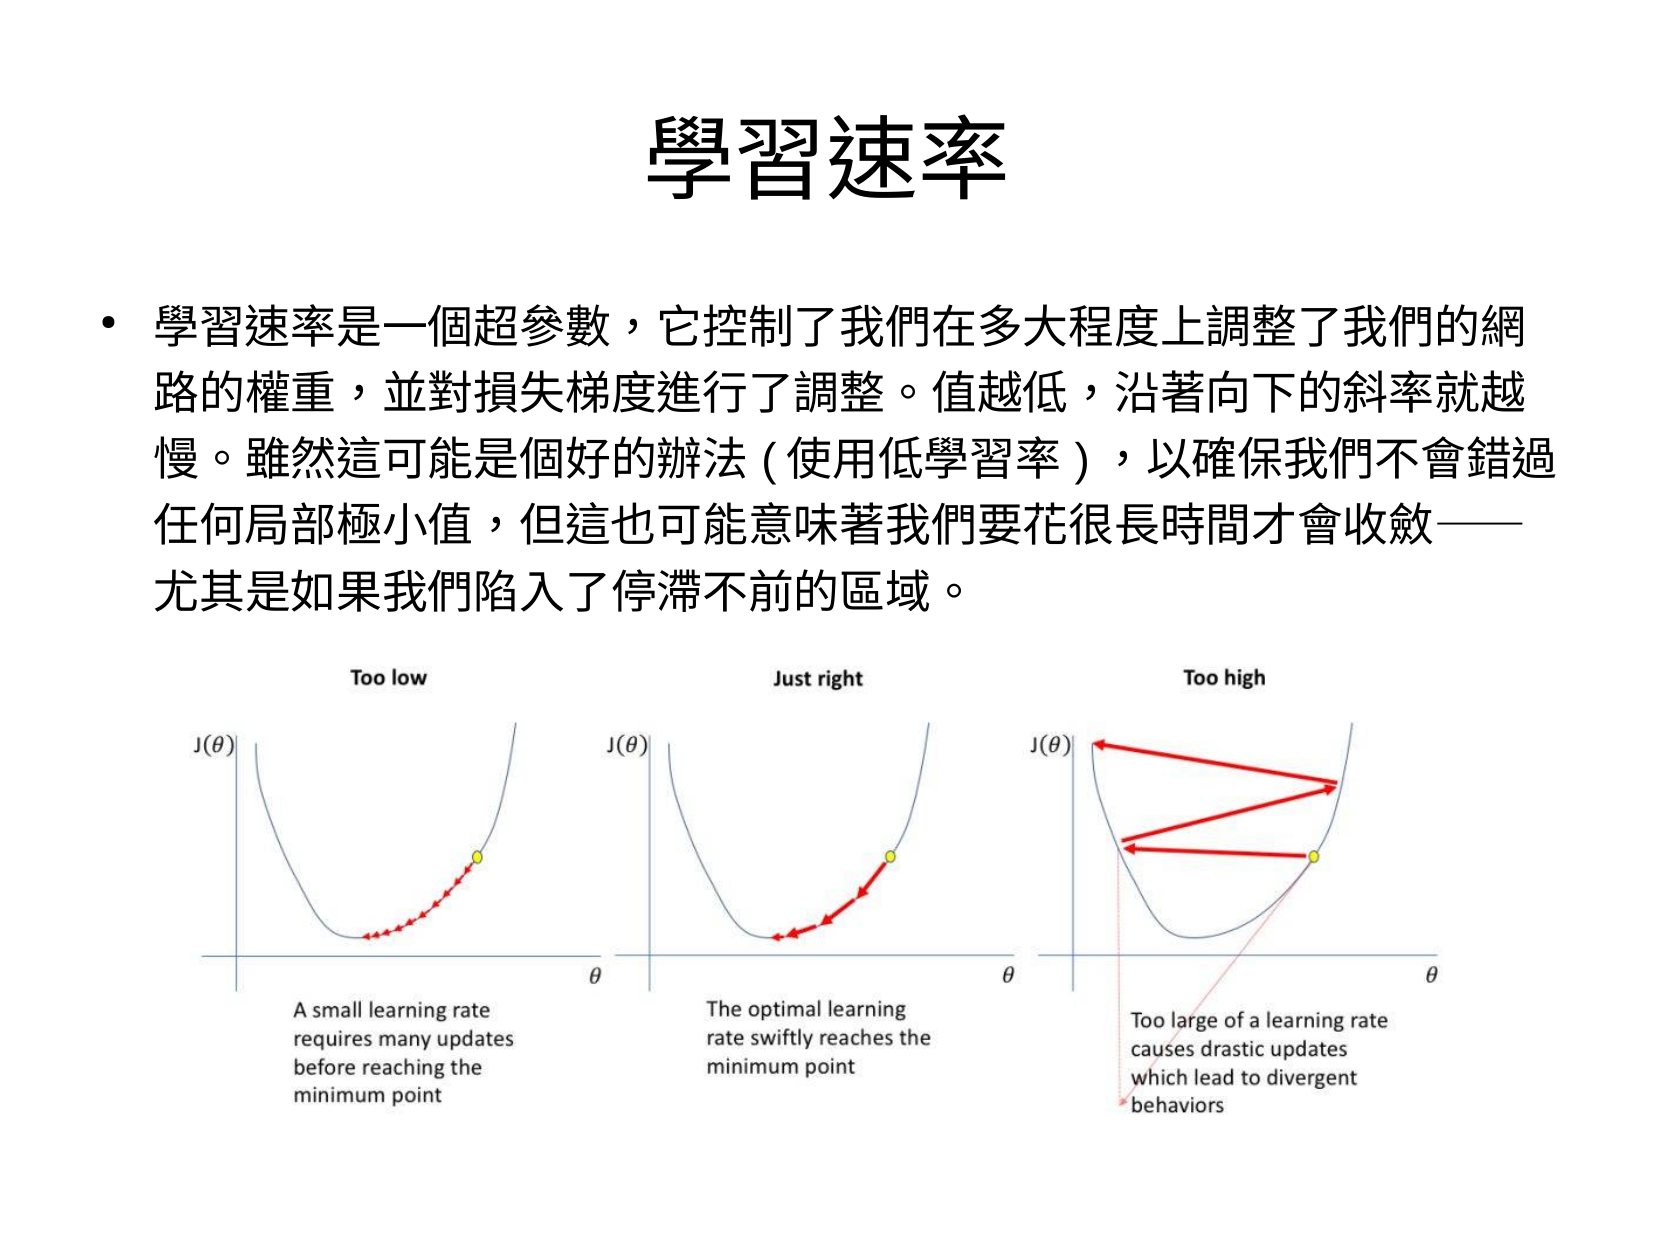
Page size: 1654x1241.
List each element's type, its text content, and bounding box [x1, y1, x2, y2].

title 學習速率 [82, 49, 1571, 257]
list 學習速率是一個超參數，它控制了我們在多大程度上調整了我們的網路的權重，並對損失梯度進行了調整。值越低，沿著向下的斜率就越慢。雖然這可能是個好的辦法(使用低學習率)，以確保我們不會錯過任何局部極小值，但這也可能意味著我們要花很長時間才會收斂——尤其是如果我們陷入了停滯不前的區域。 [82, 290, 1571, 1109]
picture [189, 647, 1452, 1137]
